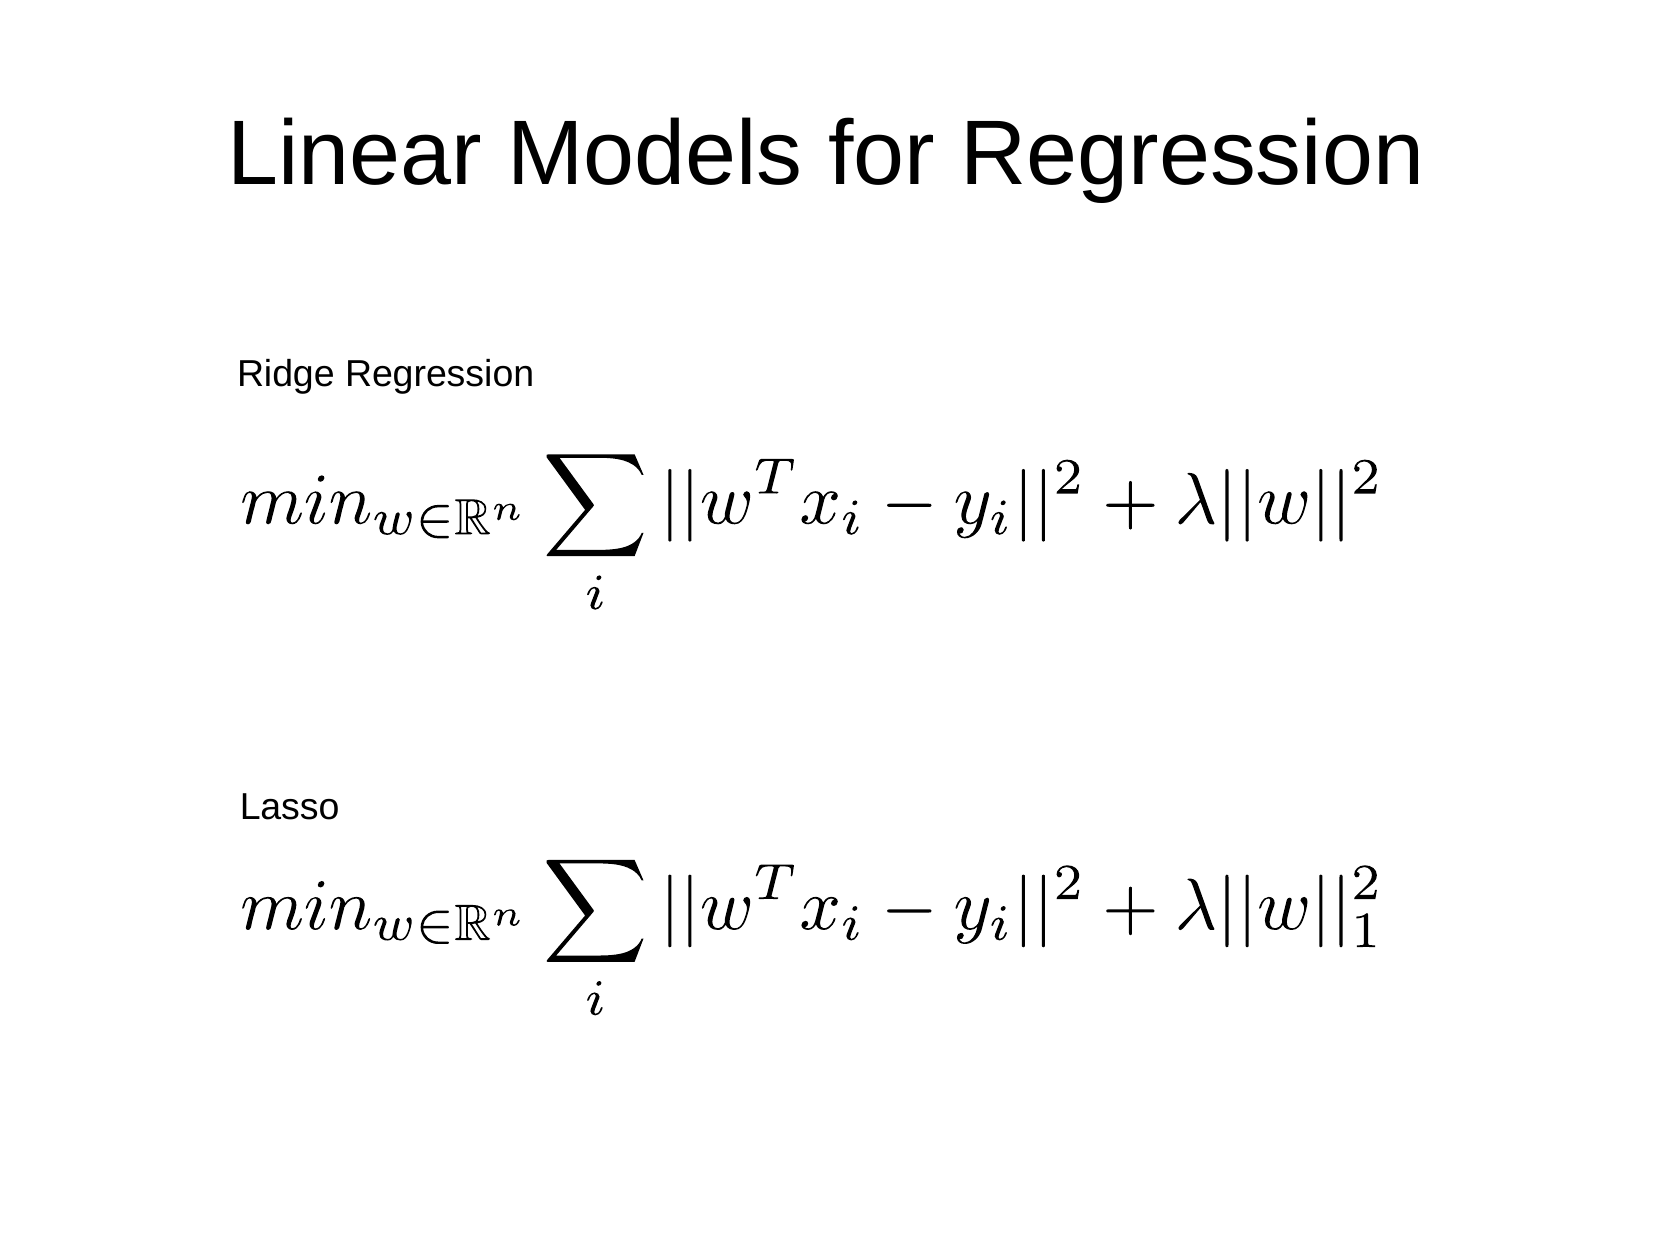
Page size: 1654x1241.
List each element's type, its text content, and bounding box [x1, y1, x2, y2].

text_box Ridge Regression [222, 345, 673, 402]
text_box Lasso [225, 778, 676, 836]
text_box [240, 447, 1381, 610]
title Linear Models for Regression [82, 49, 1571, 257]
text_box [240, 852, 1381, 1016]
